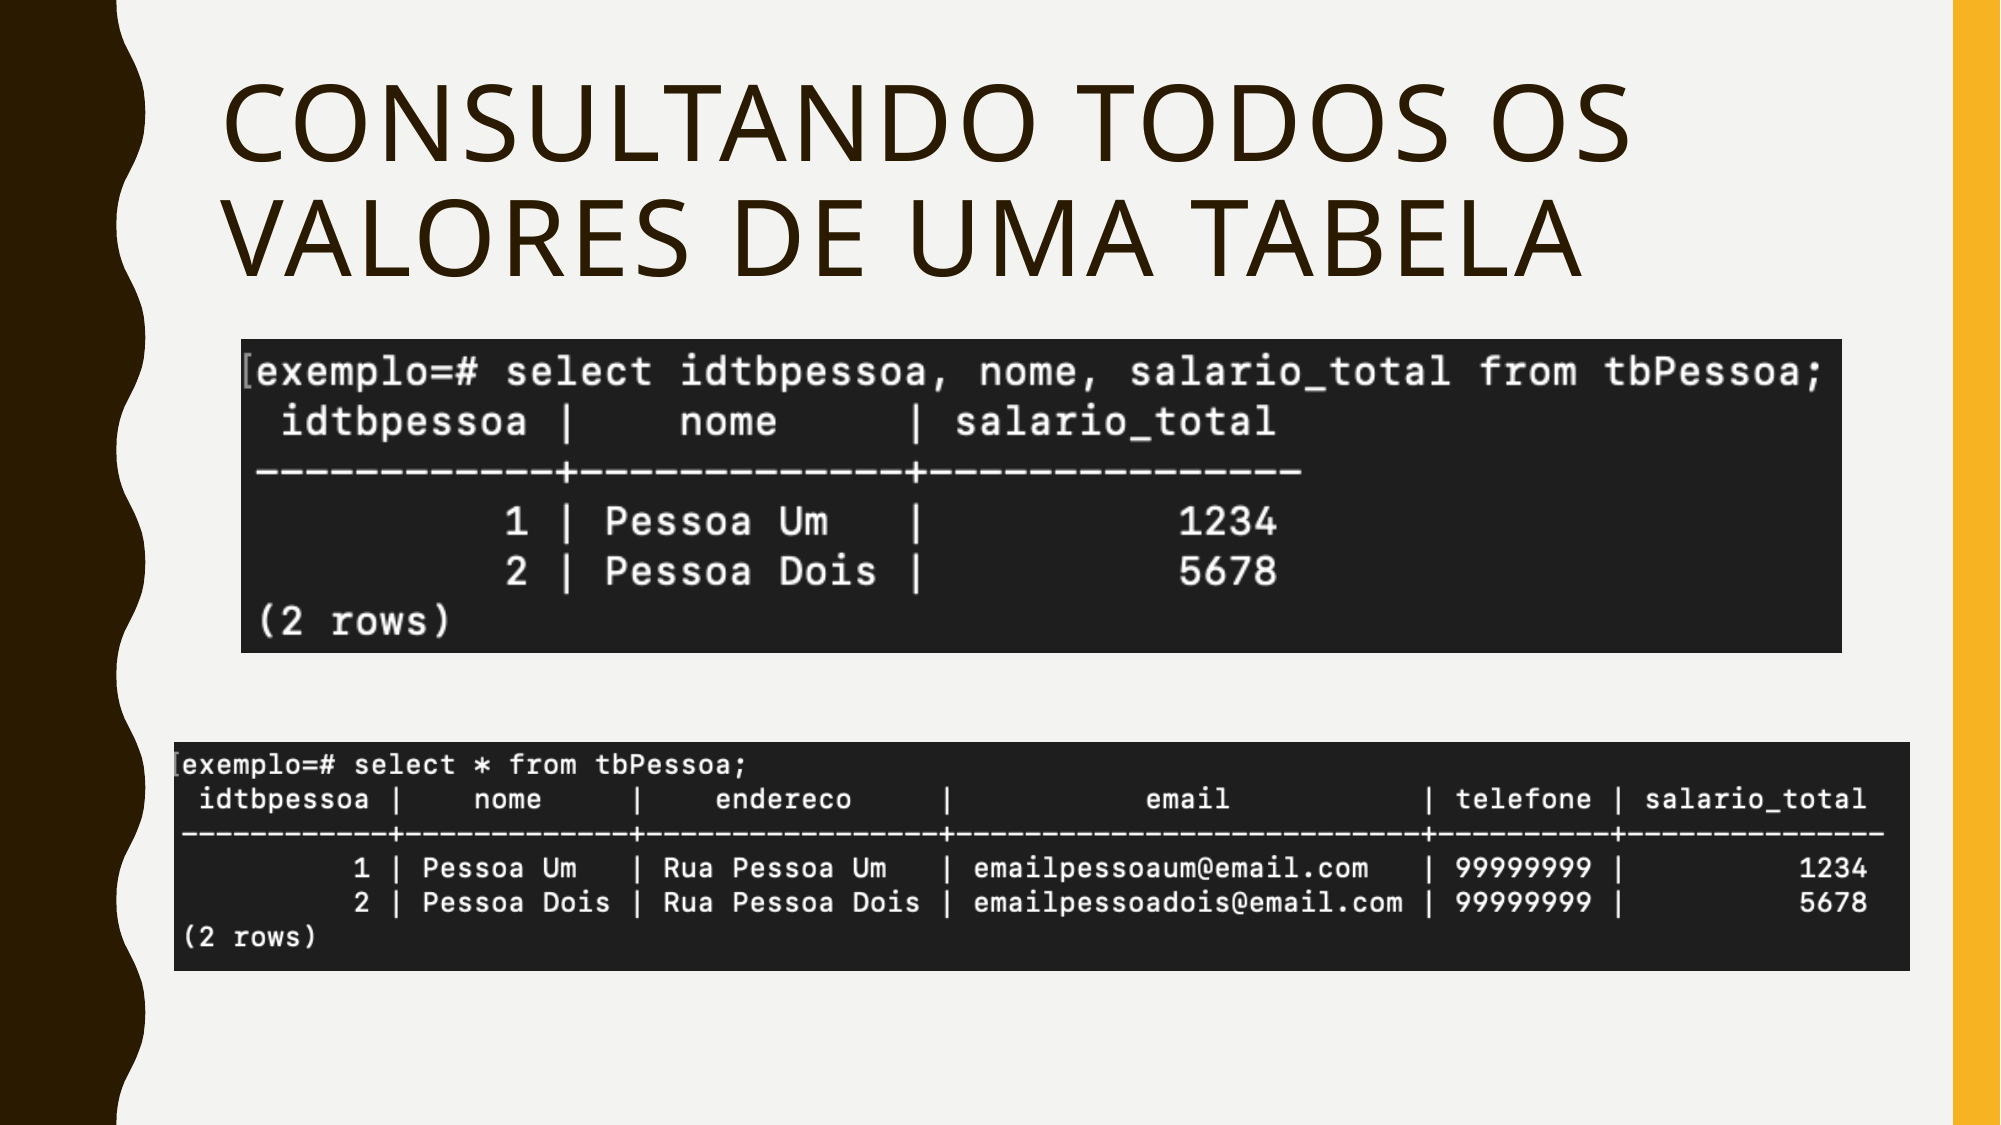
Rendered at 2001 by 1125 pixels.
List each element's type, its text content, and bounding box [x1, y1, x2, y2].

picture [241, 339, 1842, 654]
title Consultando todos os valores de uma tabela [205, 62, 1876, 308]
picture [174, 742, 1910, 971]
